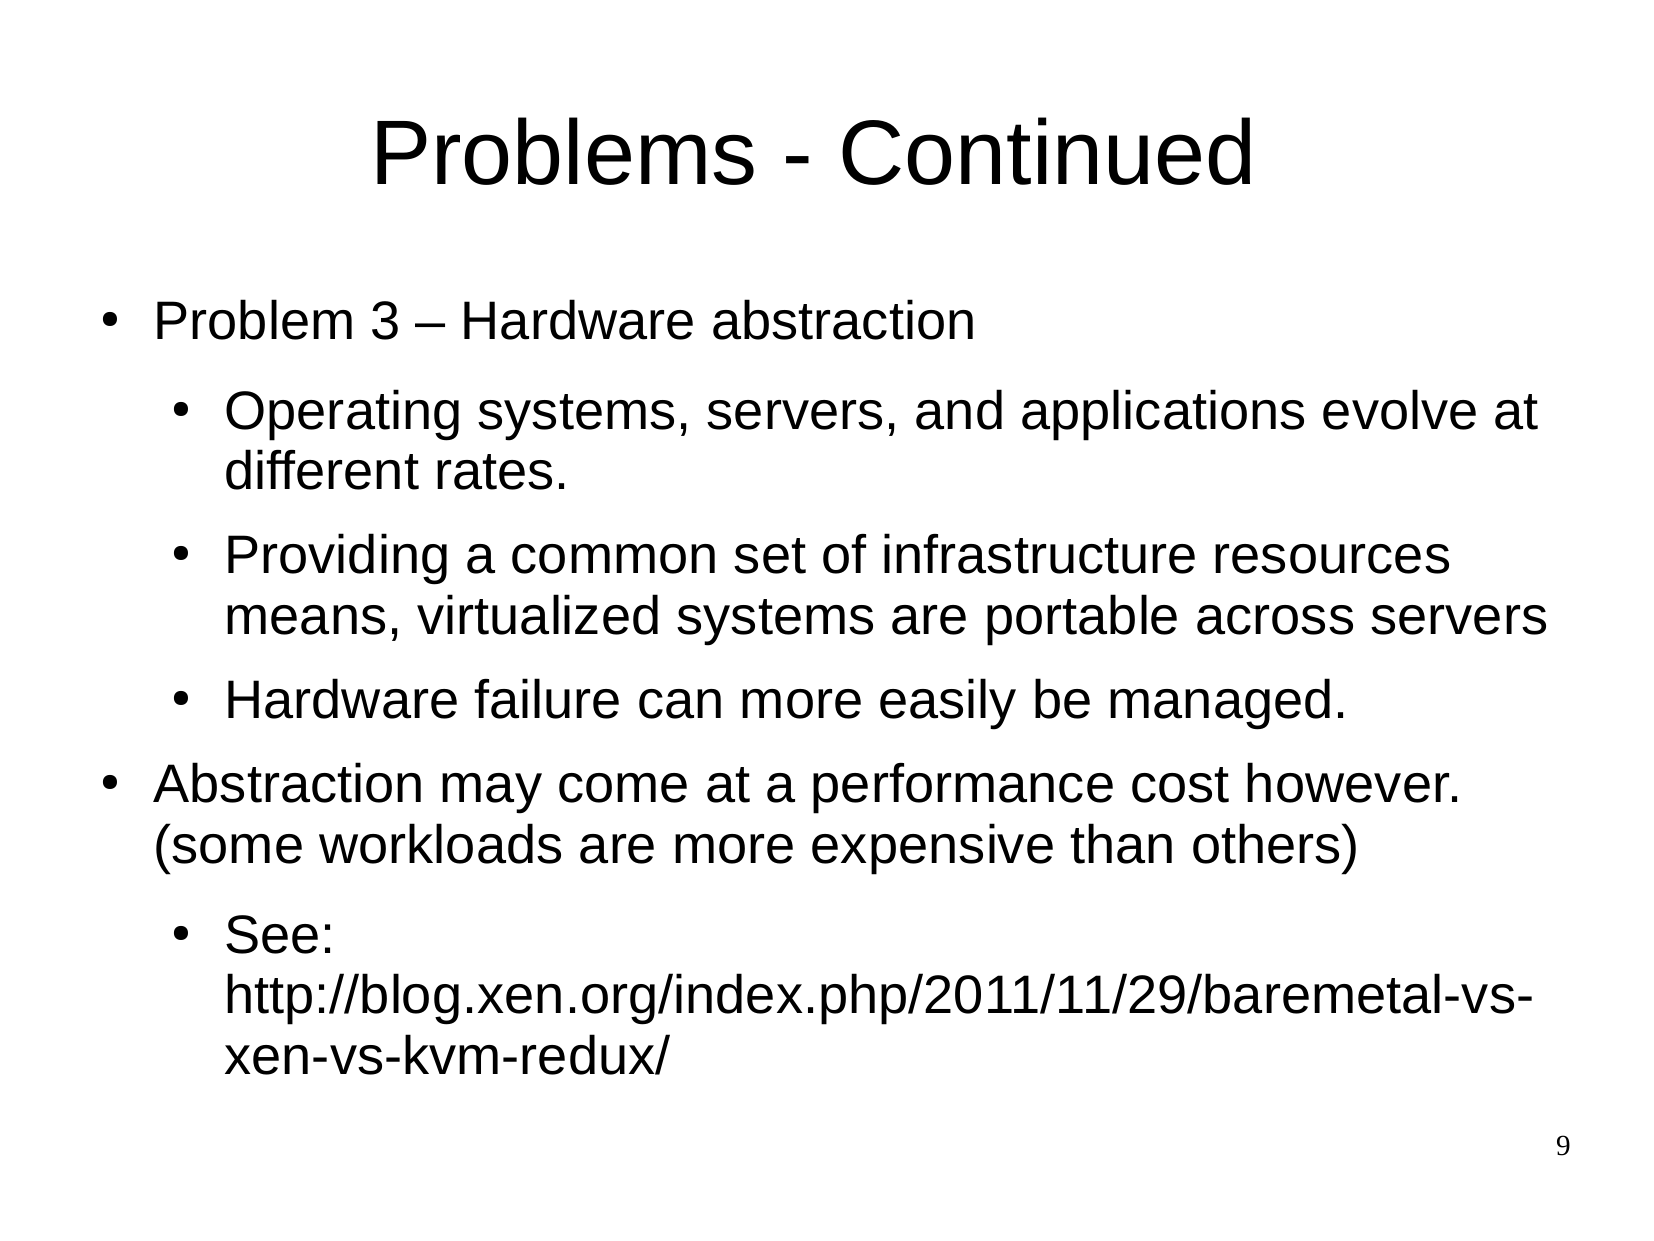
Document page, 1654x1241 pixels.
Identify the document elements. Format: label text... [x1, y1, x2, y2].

title Problems - Continued [82, 49, 1571, 257]
list Problem 3 – Hardware abstraction Operating systems, servers, and applications evolve at different rates. Providing a common set of infrastructure resources means, virtualized systems are portable across servers Hardware failure can more easily be managed. Abstraction may come at a performance cost however. (some workloads are more expensive than others) See: http://blog.xen.org/index.php/2011/11/29/baremetal-vs-xen-vs-kvm-redux/ [82, 290, 1571, 1109]
